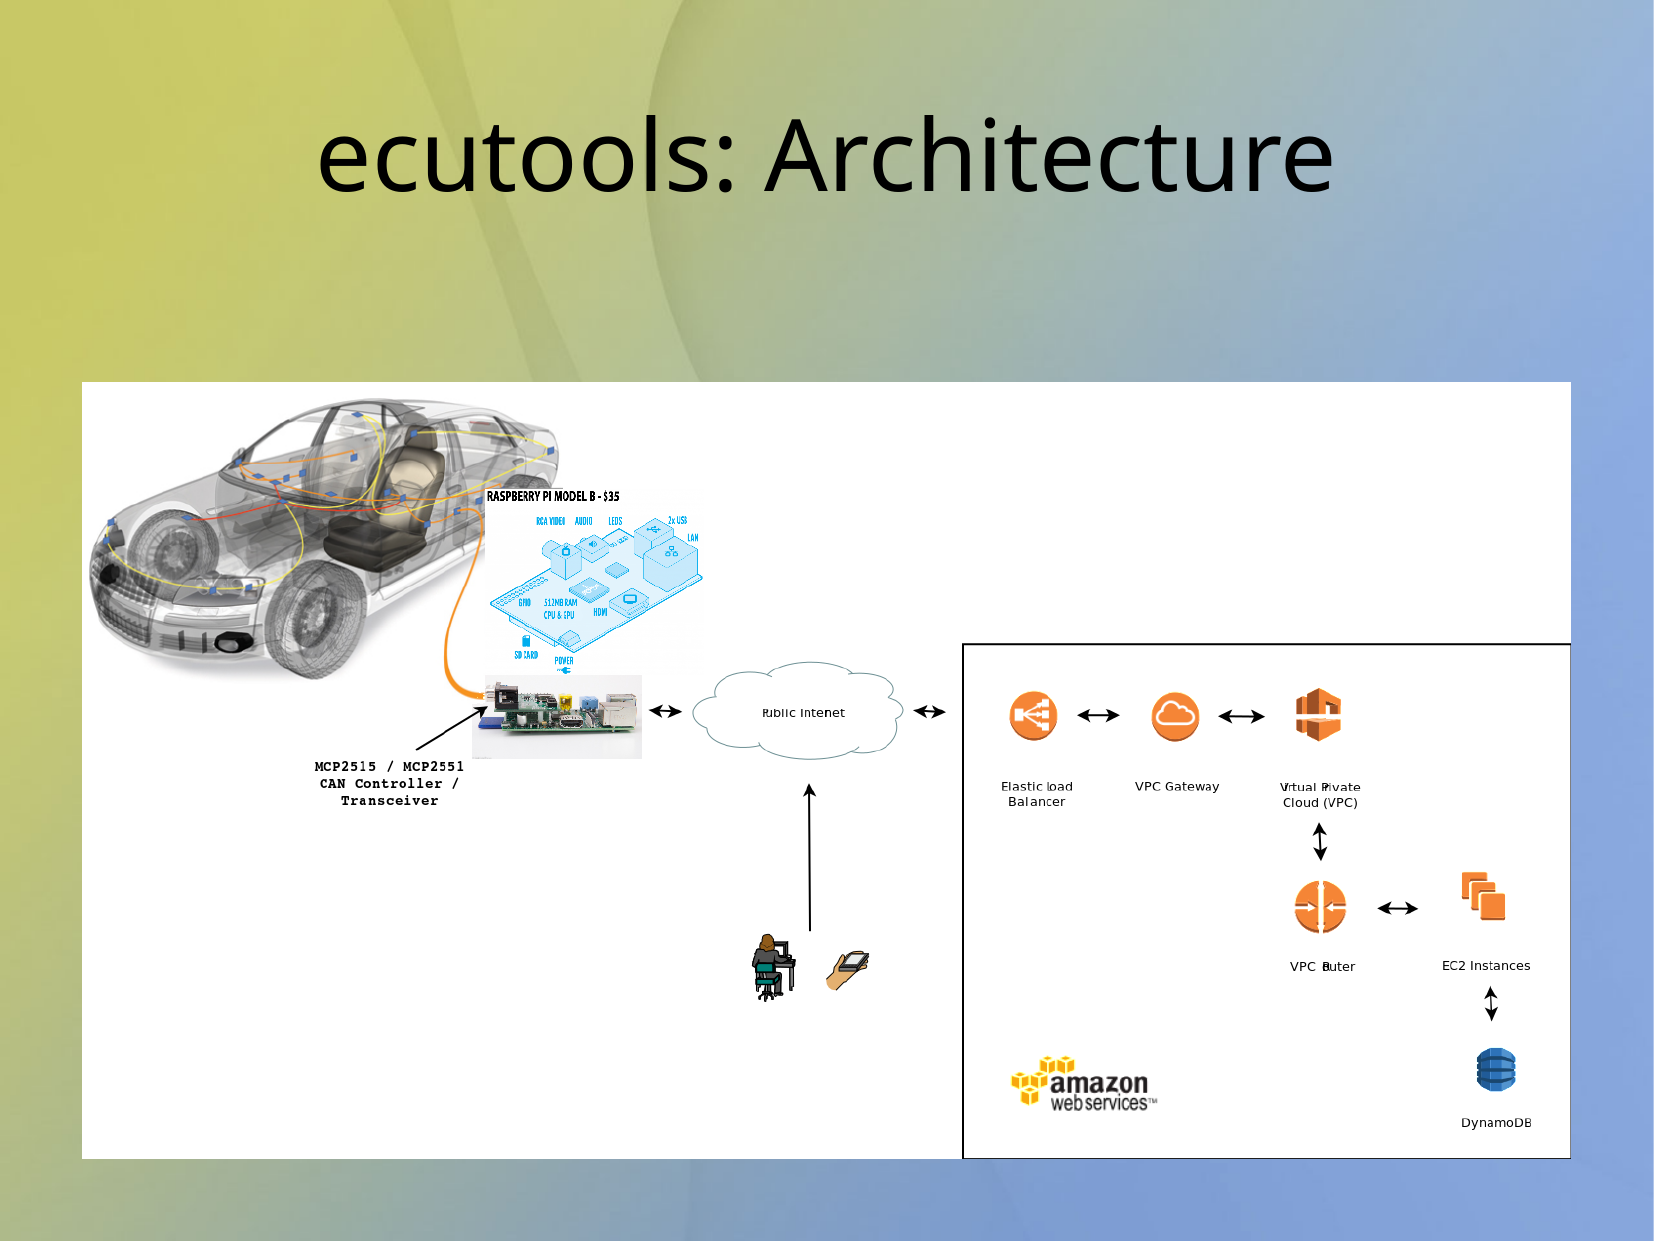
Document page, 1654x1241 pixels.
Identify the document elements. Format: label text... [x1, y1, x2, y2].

title ecutools: Architecture [82, 49, 1571, 257]
picture [0, 0, 1654, 1241]
